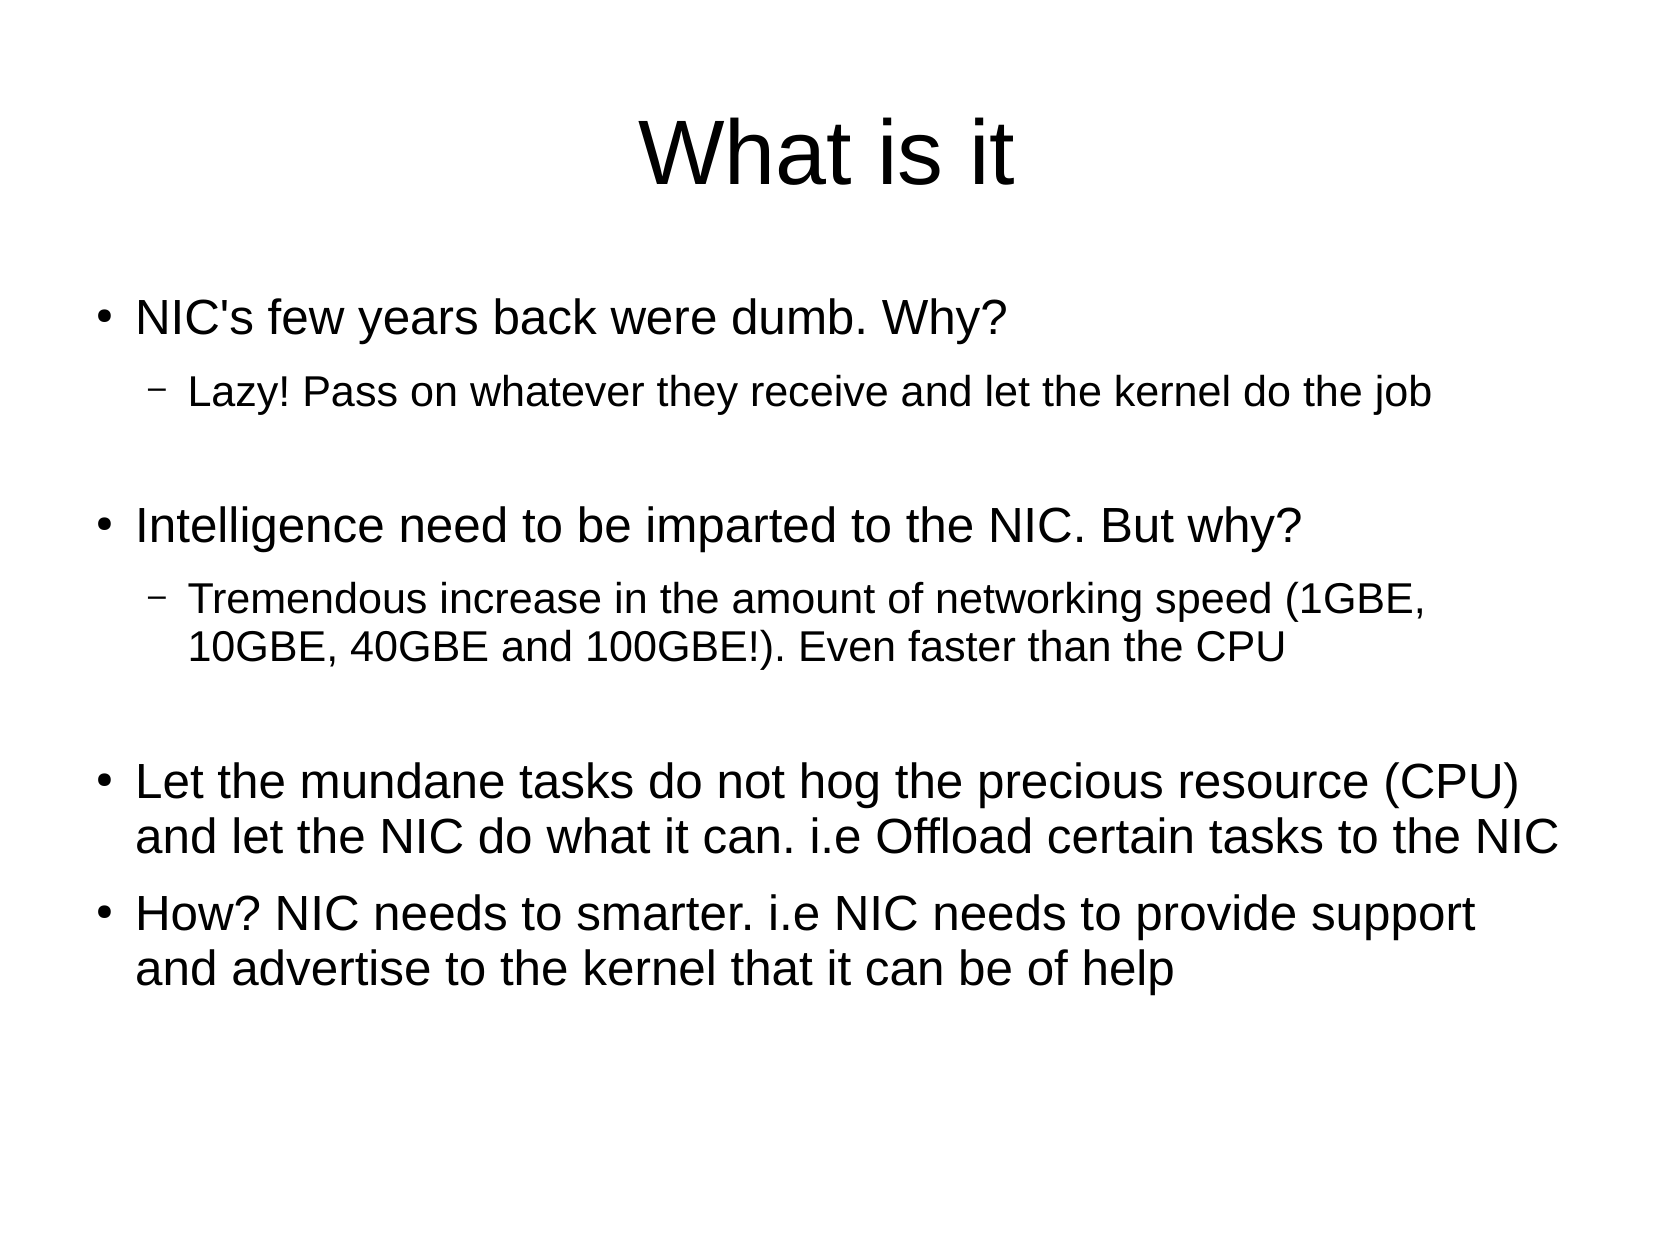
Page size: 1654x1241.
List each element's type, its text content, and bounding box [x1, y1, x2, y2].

title What is it [82, 49, 1571, 257]
list NIC's few years back were dumb. Why? Lazy! Pass on whatever they receive and let the kernel do the job Intelligence need to be imparted to the NIC. But why? Tremendous increase in the amount of networking speed (1GBE, 10GBE, 40GBE and 100GBE!). Even faster than the CPU Let the mundane tasks do not hog the precious resource (CPU) and let the NIC do what it can. i.e Offload certain tasks to the NIC How? NIC needs to smarter. i.e NIC needs to provide support and advertise to the kernel that it can be of help [82, 290, 1571, 1010]
